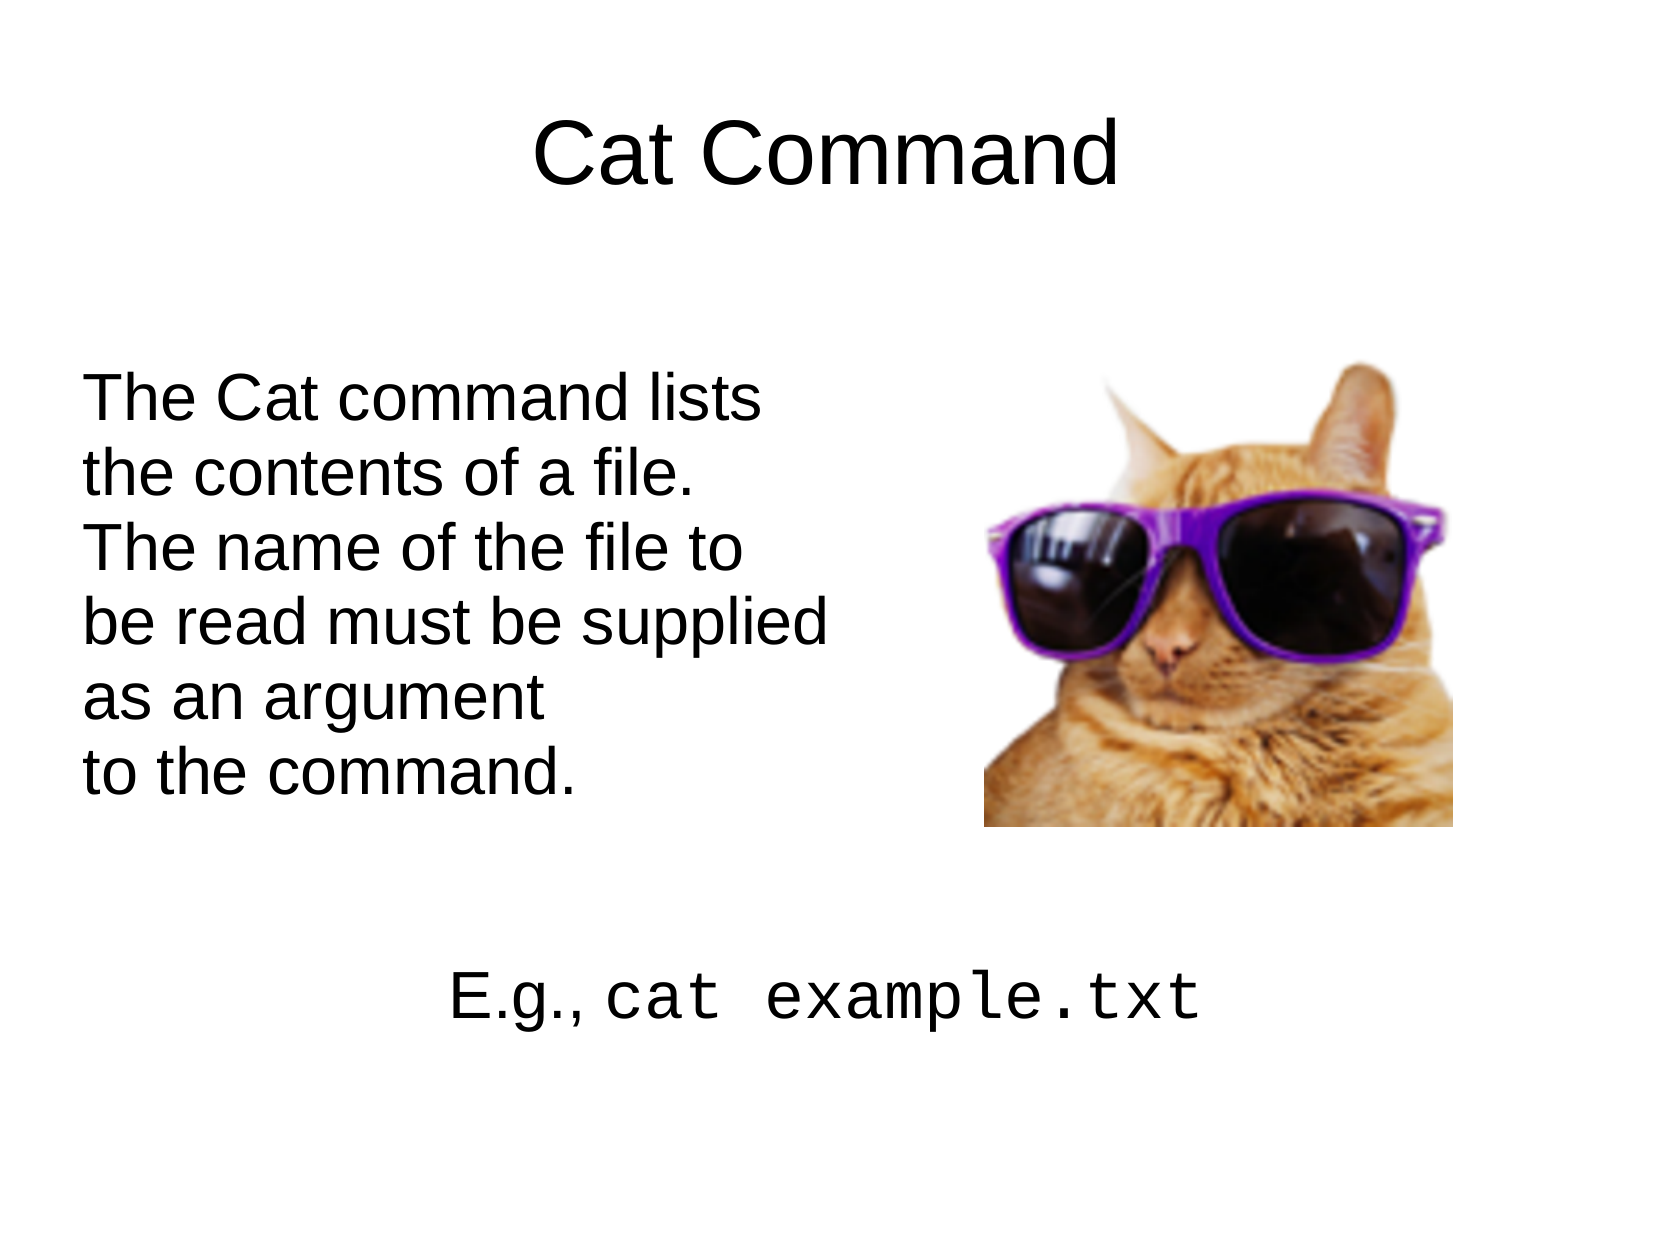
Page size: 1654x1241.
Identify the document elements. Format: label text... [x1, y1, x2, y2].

title Cat Command [82, 49, 1571, 257]
subtitle The Cat command lists the contents of a file. The name of the file to be read must be supplied as an argument to the command. E.g., cat example.txt [82, 290, 1571, 1109]
picture [984, 357, 1453, 827]
